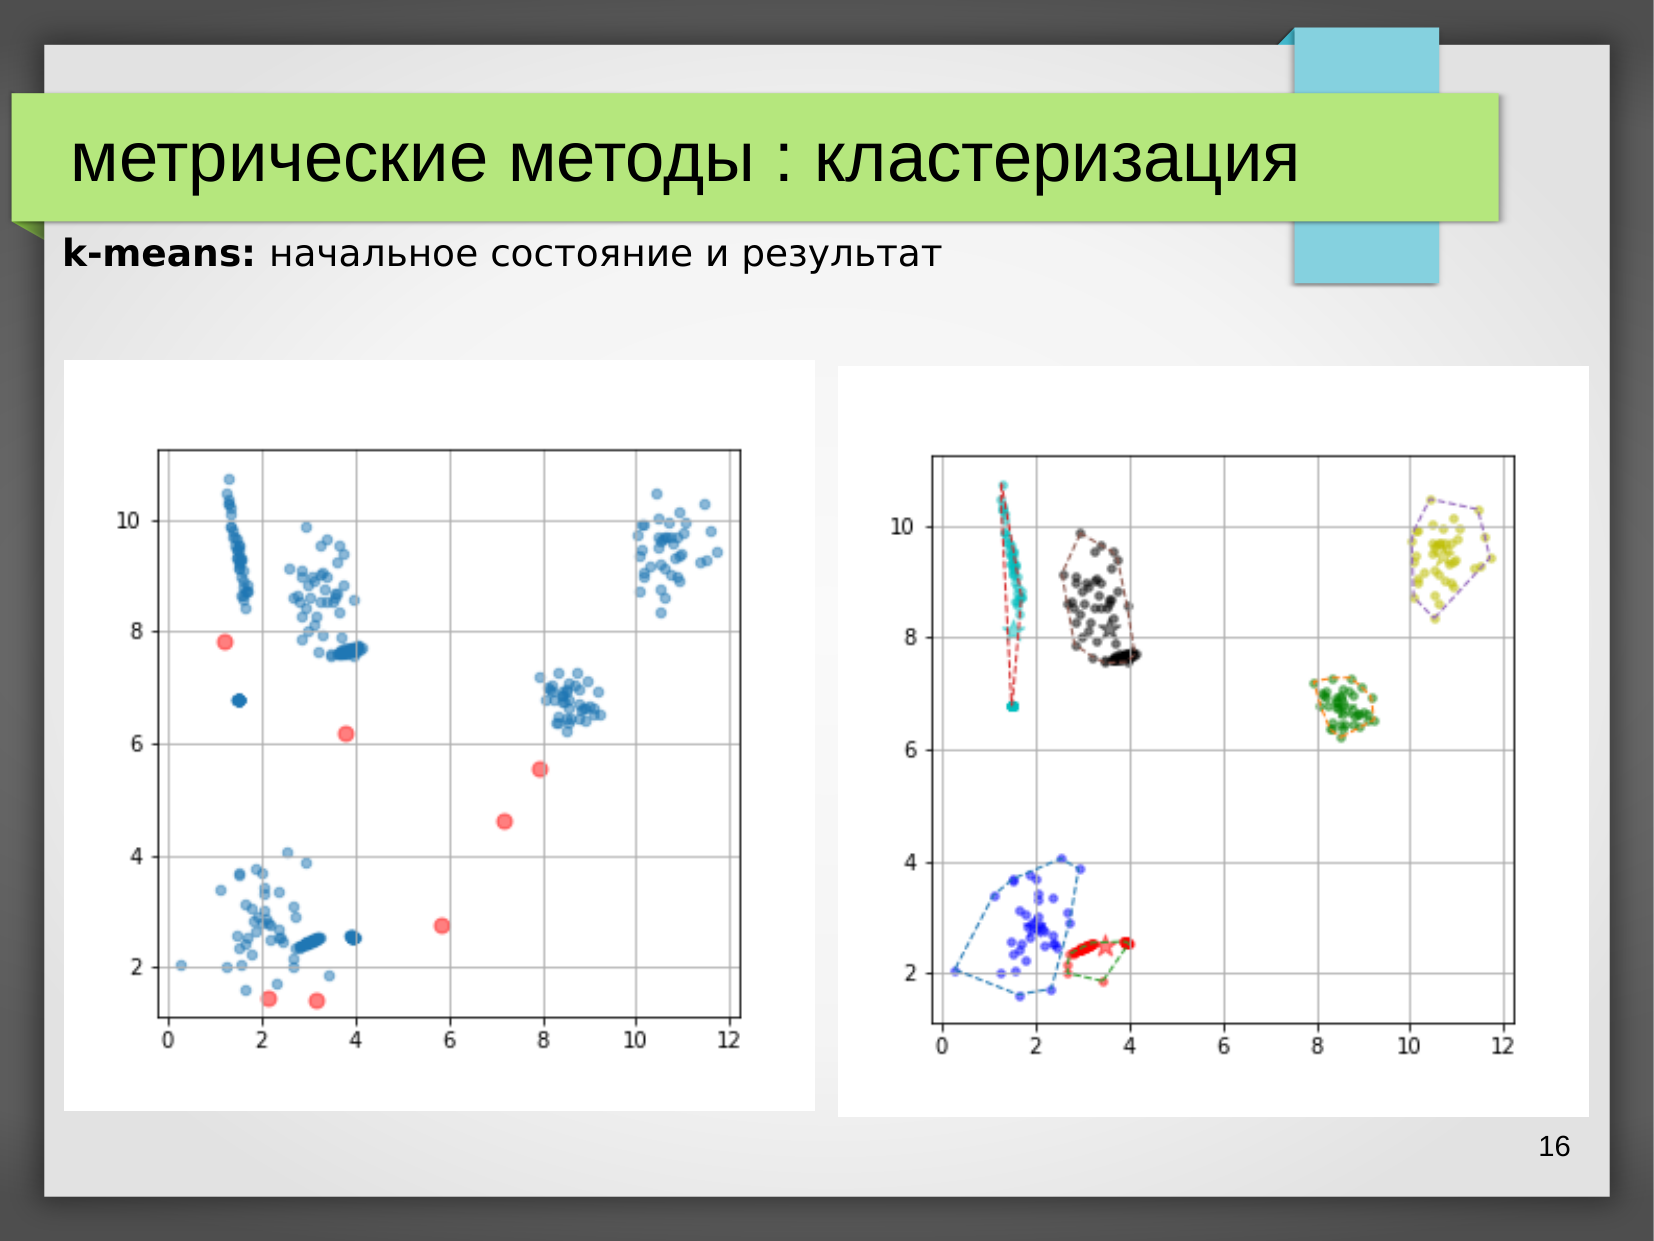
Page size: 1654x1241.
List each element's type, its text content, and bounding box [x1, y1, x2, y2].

picture [0, 0, 1654, 1241]
title метрические методы : кластеризация [70, 117, 1382, 197]
text_box k-means: начальное состояние и результат [47, 224, 1217, 285]
